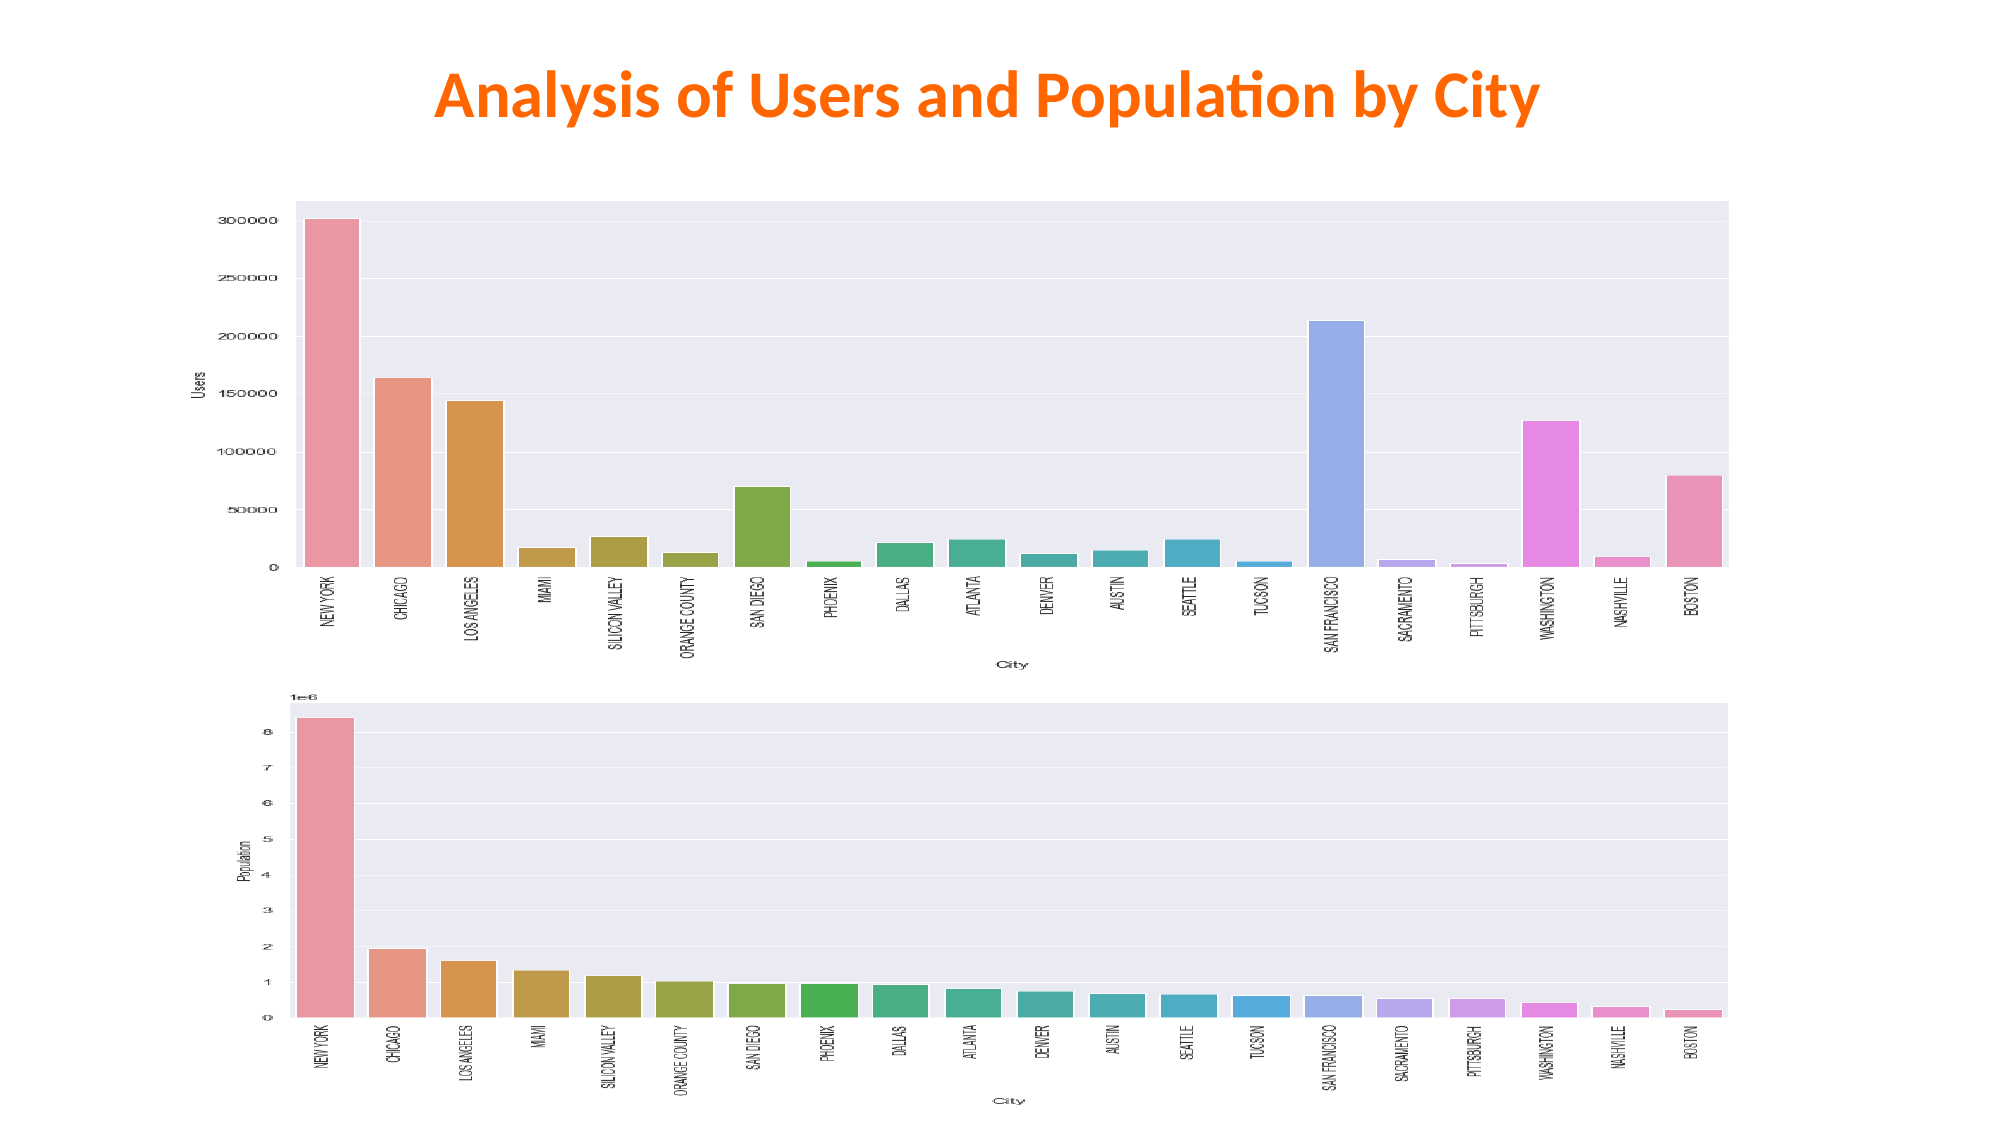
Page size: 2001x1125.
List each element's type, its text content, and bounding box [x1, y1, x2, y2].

picture [180, 194, 1741, 676]
picture [225, 689, 1741, 1111]
text_box Analysis of Users and Population by City [420, 60, 1606, 165]
